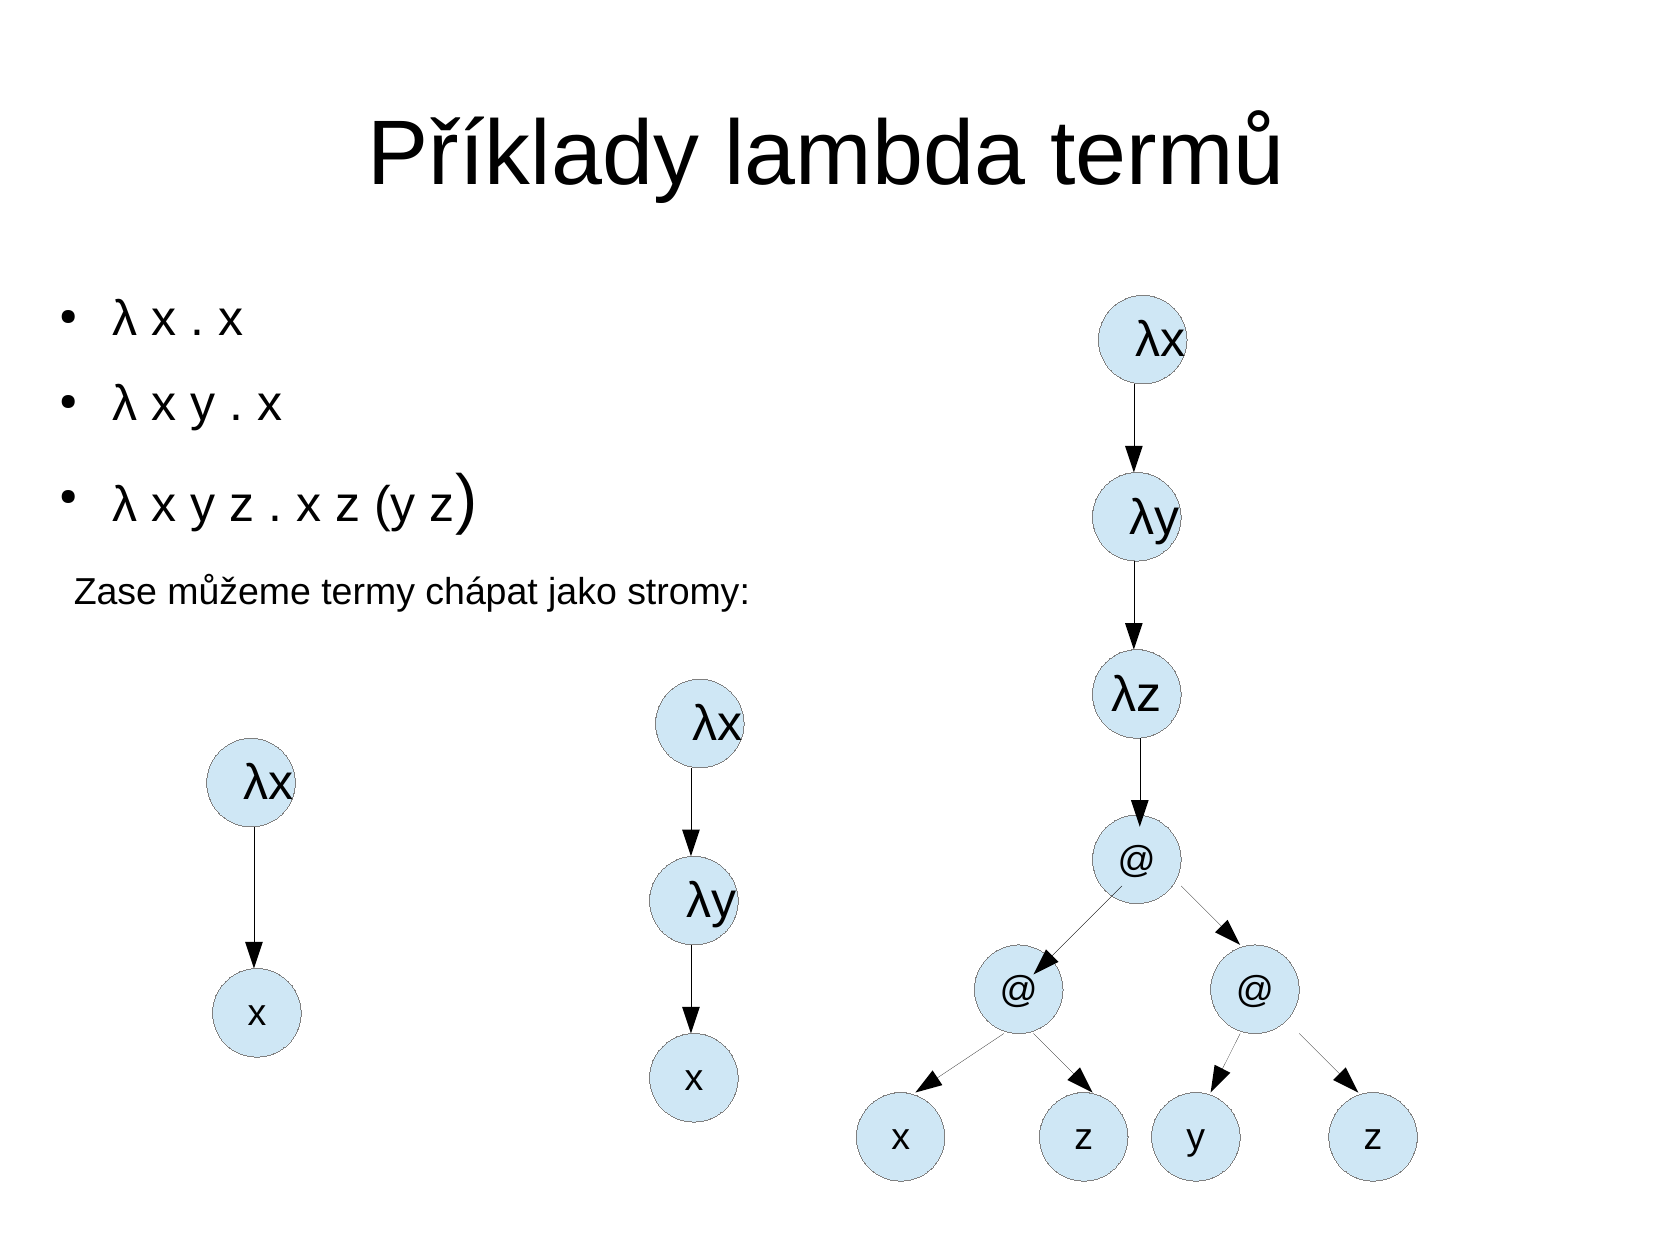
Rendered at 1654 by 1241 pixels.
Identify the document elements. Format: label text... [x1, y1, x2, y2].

text_box Zase můžeme termy chápat jako stromy: [59, 563, 765, 621]
text_box λx [1098, 295, 1188, 384]
text_box x [856, 1092, 945, 1182]
text_box λy [649, 856, 739, 945]
list λ x . x λ x y . x λ x y z . x z (y z) [41, 290, 768, 591]
text_box x [212, 968, 302, 1058]
text_box y [1151, 1092, 1241, 1182]
text_box @ [1210, 944, 1300, 1034]
text_box λy [1092, 472, 1182, 562]
text_box z [1328, 1092, 1418, 1182]
text_box λx [655, 679, 745, 768]
text_box λx [206, 738, 296, 827]
text_box z [1039, 1092, 1129, 1182]
text_box x [649, 1033, 739, 1123]
text_box @ [974, 944, 1064, 1034]
title Příklady lambda termů [82, 49, 1571, 257]
text_box λz [1092, 649, 1182, 739]
text_box @ [1092, 815, 1182, 904]
